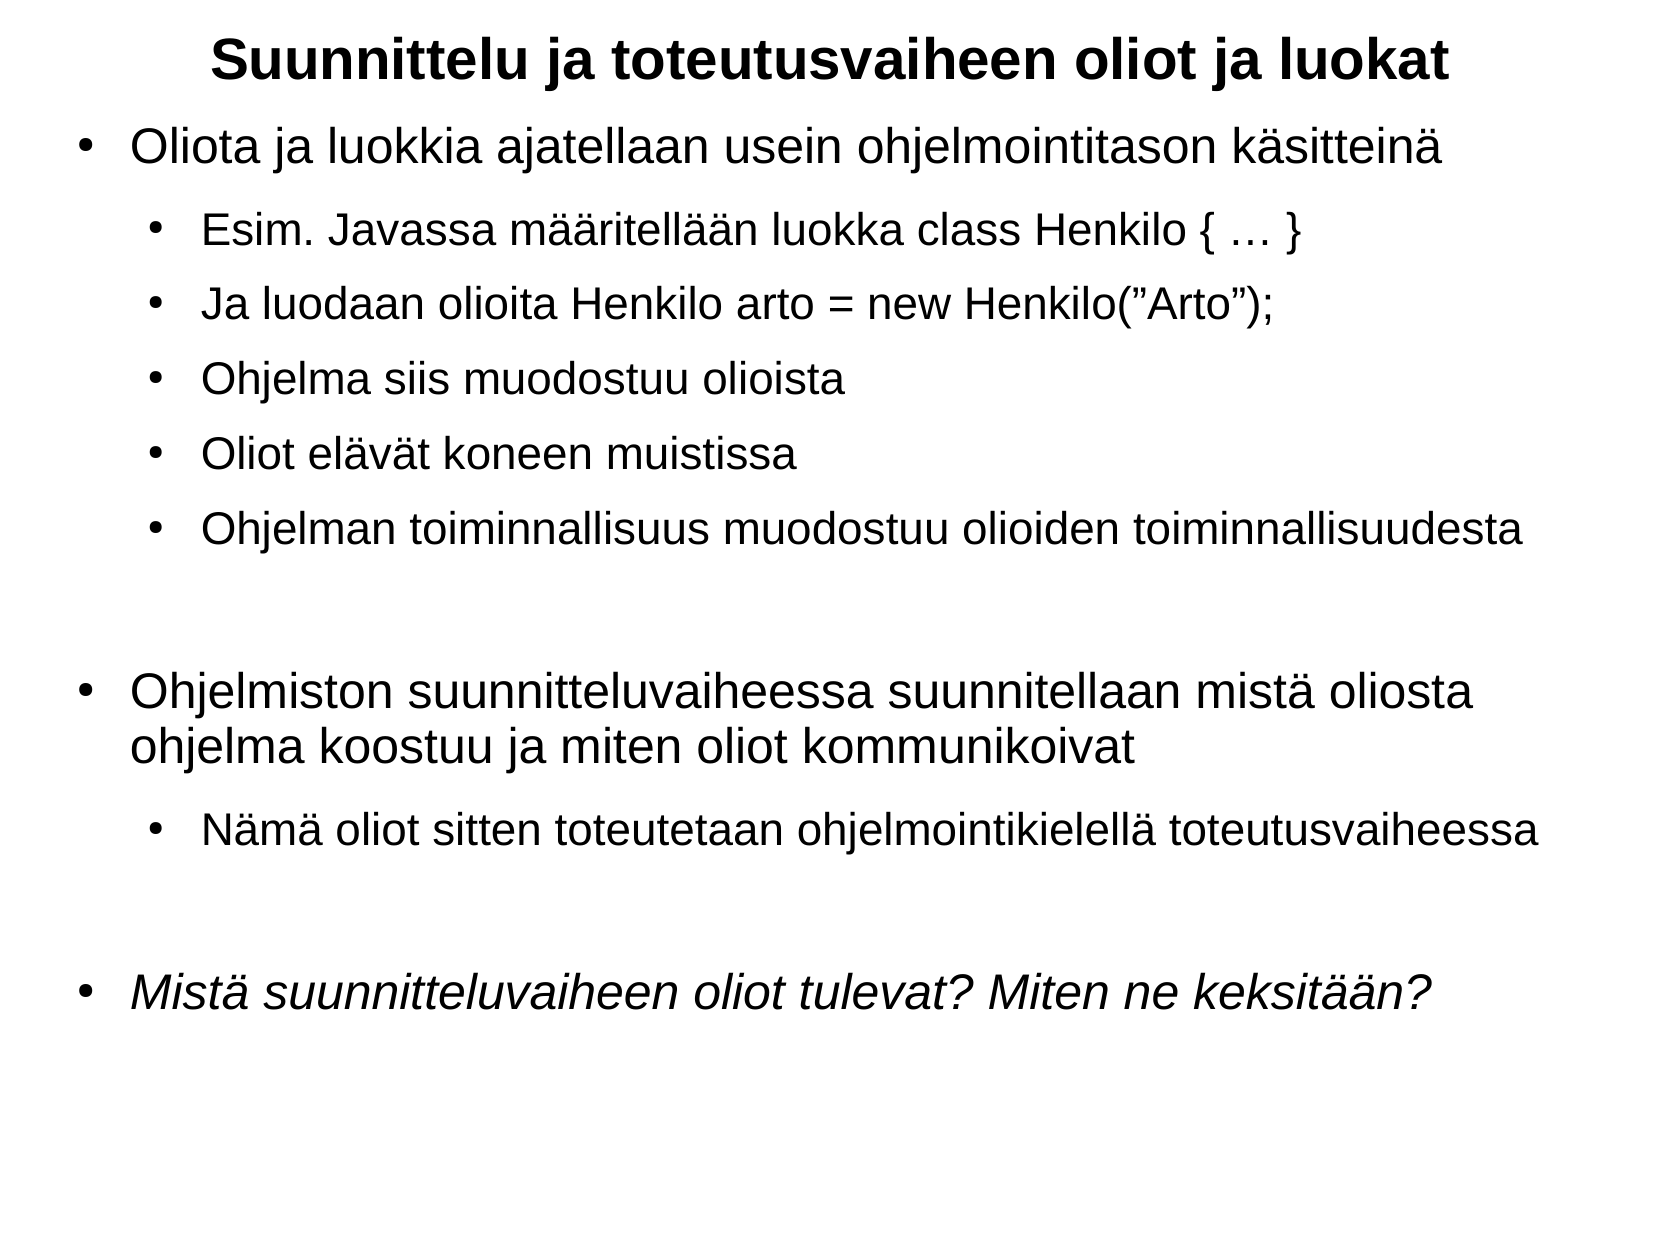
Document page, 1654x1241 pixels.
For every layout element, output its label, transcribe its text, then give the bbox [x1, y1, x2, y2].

title Suunnittelu ja toteutusvaiheen oliot ja luokat [82, 26, 1595, 92]
list Oliota ja luokkia ajatellaan usein ohjelmointitason käsitteinä Esim. Javassa määritellään luokka class Henkilo { … } Ja luodaan olioita Henkilo arto = new Henkilo(”Arto”); Ohjelma siis muodostuu olioista Oliot elävät koneen muistissa Ohjelman toiminnallisuus muodostuu olioiden toiminnallisuudesta Ohjelmiston suunnitteluvaiheessa suunnitellaan mistä oliosta ohjelma koostuu ja miten oliot kommunikoivat Nämä oliot sitten toteutetaan ohjelmointikielellä toteutusvaiheessa Mistä suunnitteluvaiheen oliot tulevat? Miten ne keksitään? [59, 118, 1625, 1238]
